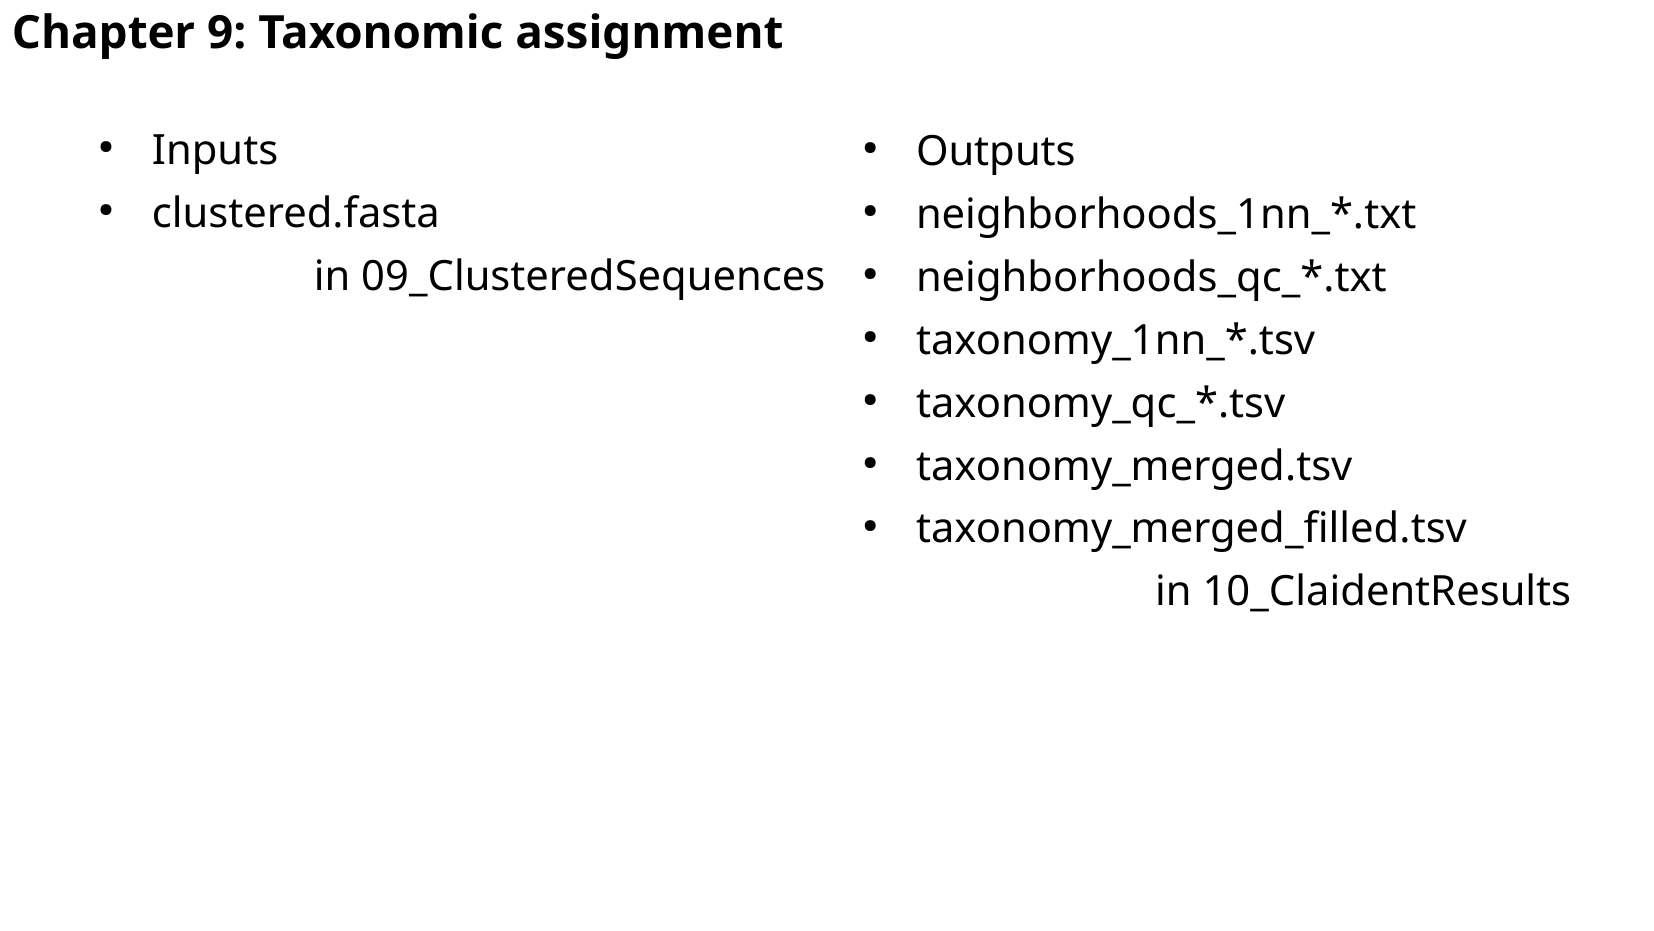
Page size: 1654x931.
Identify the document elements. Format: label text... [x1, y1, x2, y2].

list Outputs neighborhoods_1nn_*.txt neighborhoods_qc_*.txt taxonomy_1nn_*.tsv taxonomy_qc_*.tsv taxonomy_merged.tsv taxonomy_merged_filled.tsv in 10_ClaidentResults [845, 120, 1572, 759]
title Chapter 9: Taxonomic assignment [11, 0, 1642, 130]
list Inputs clustered.fasta in 09_ClusteredSequences [81, 119, 826, 809]
